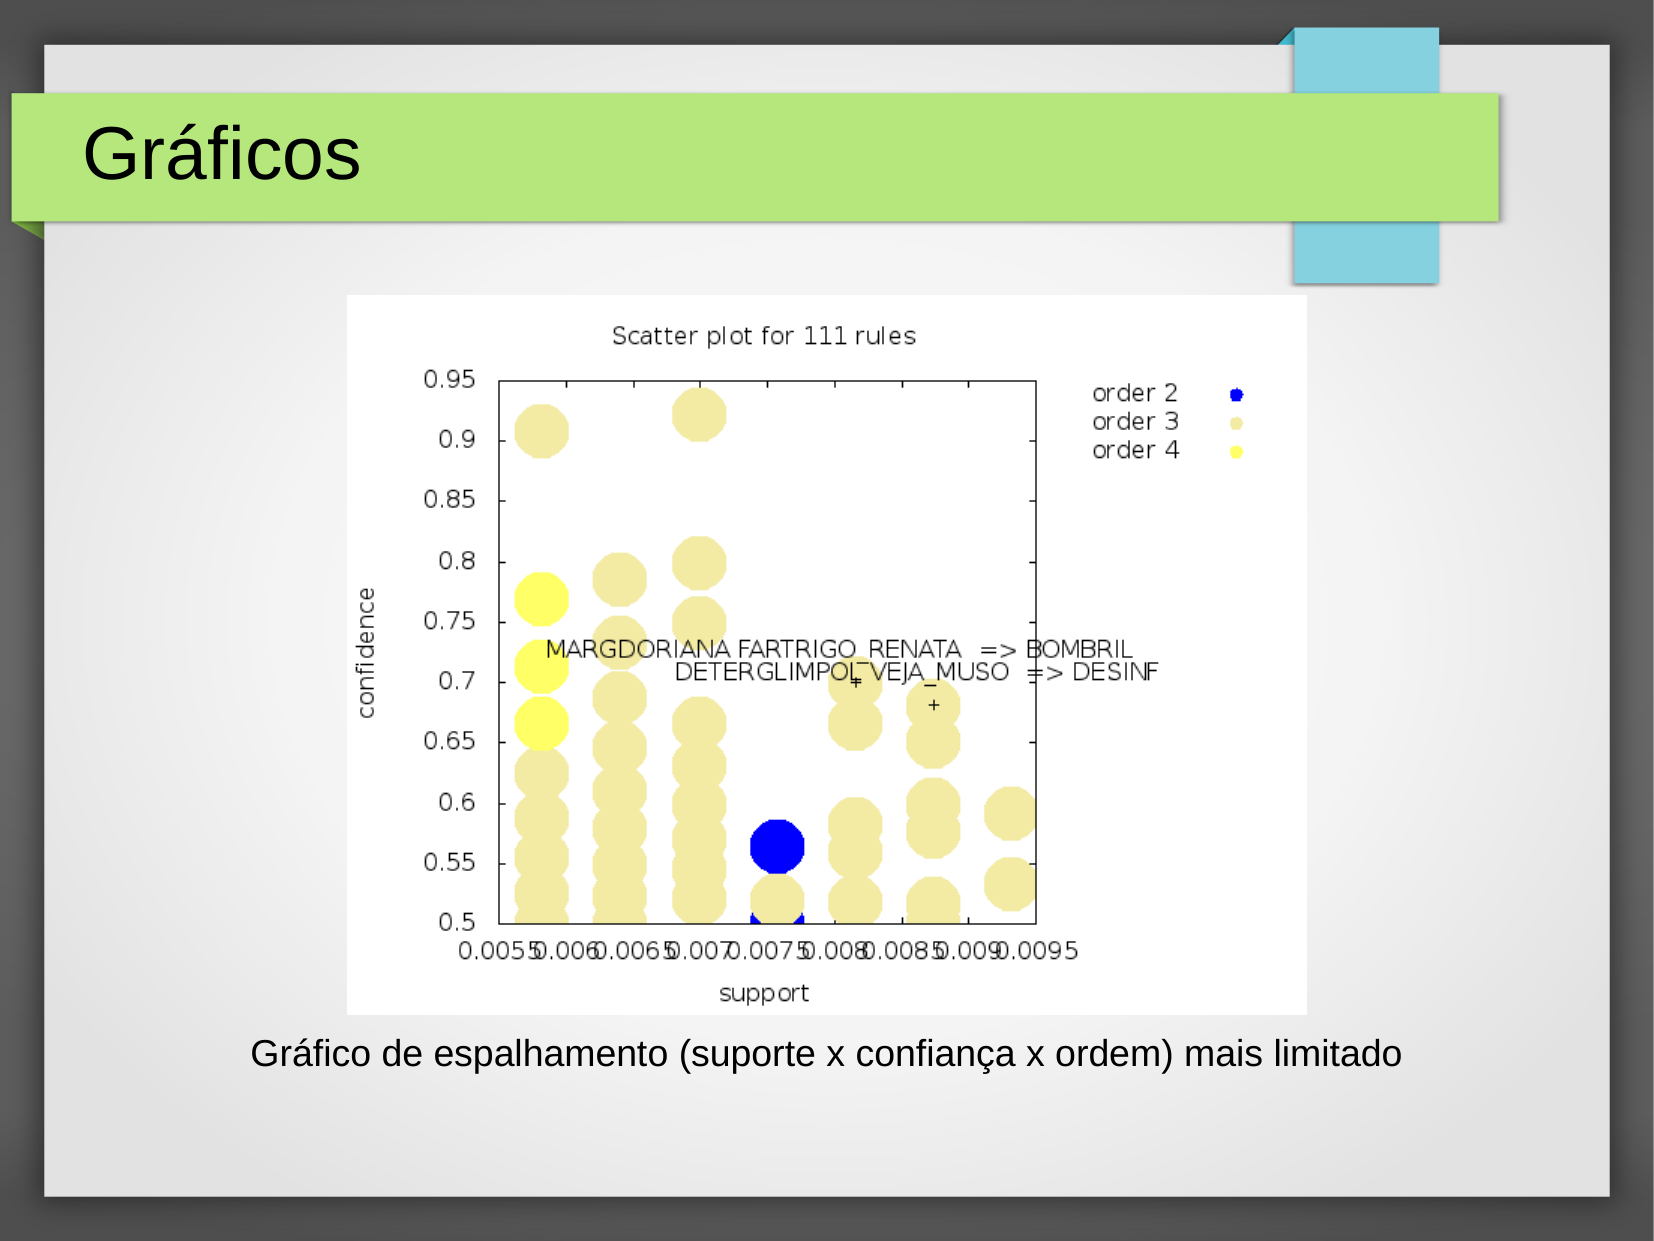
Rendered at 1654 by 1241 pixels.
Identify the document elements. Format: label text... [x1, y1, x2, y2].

picture [0, 0, 1654, 1241]
title Gráficos [82, 94, 1264, 213]
